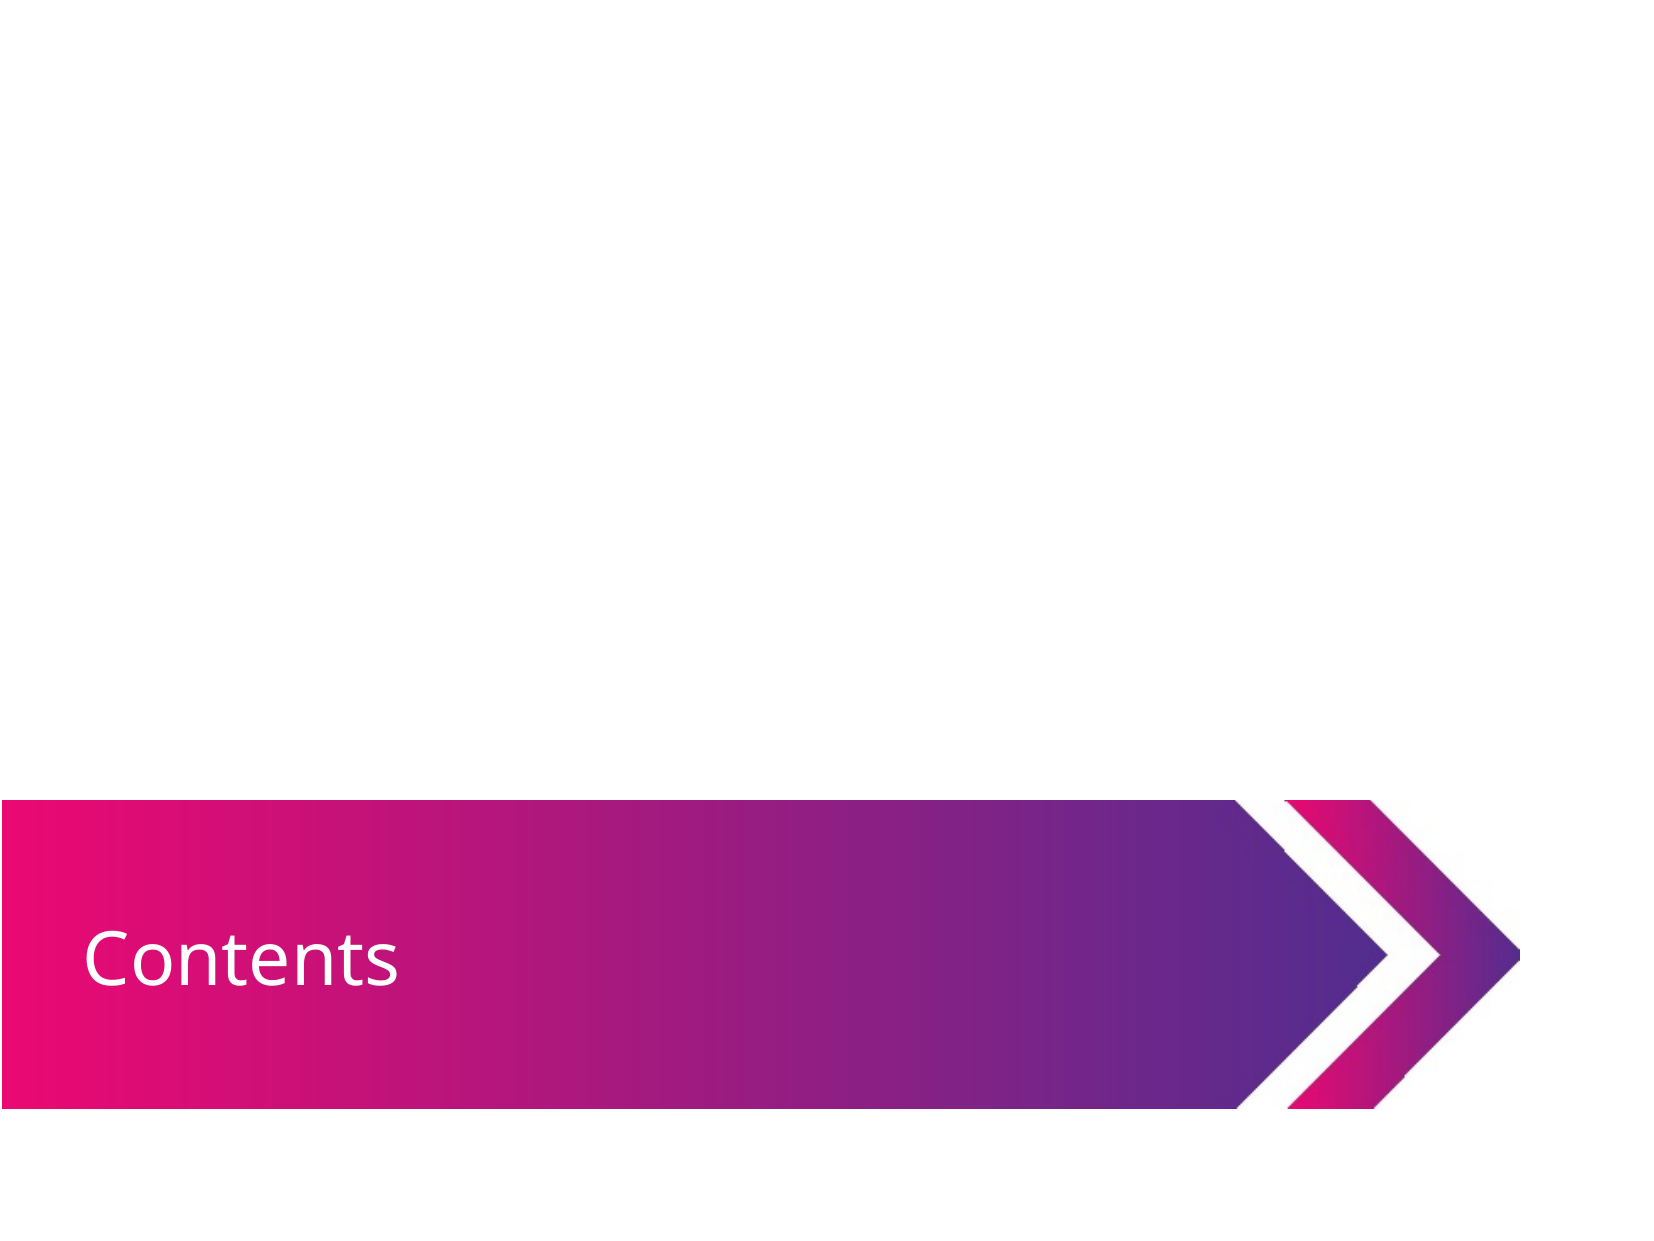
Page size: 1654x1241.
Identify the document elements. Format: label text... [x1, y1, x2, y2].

picture [2, 800, 1520, 1109]
title Contents [82, 852, 1396, 1060]
